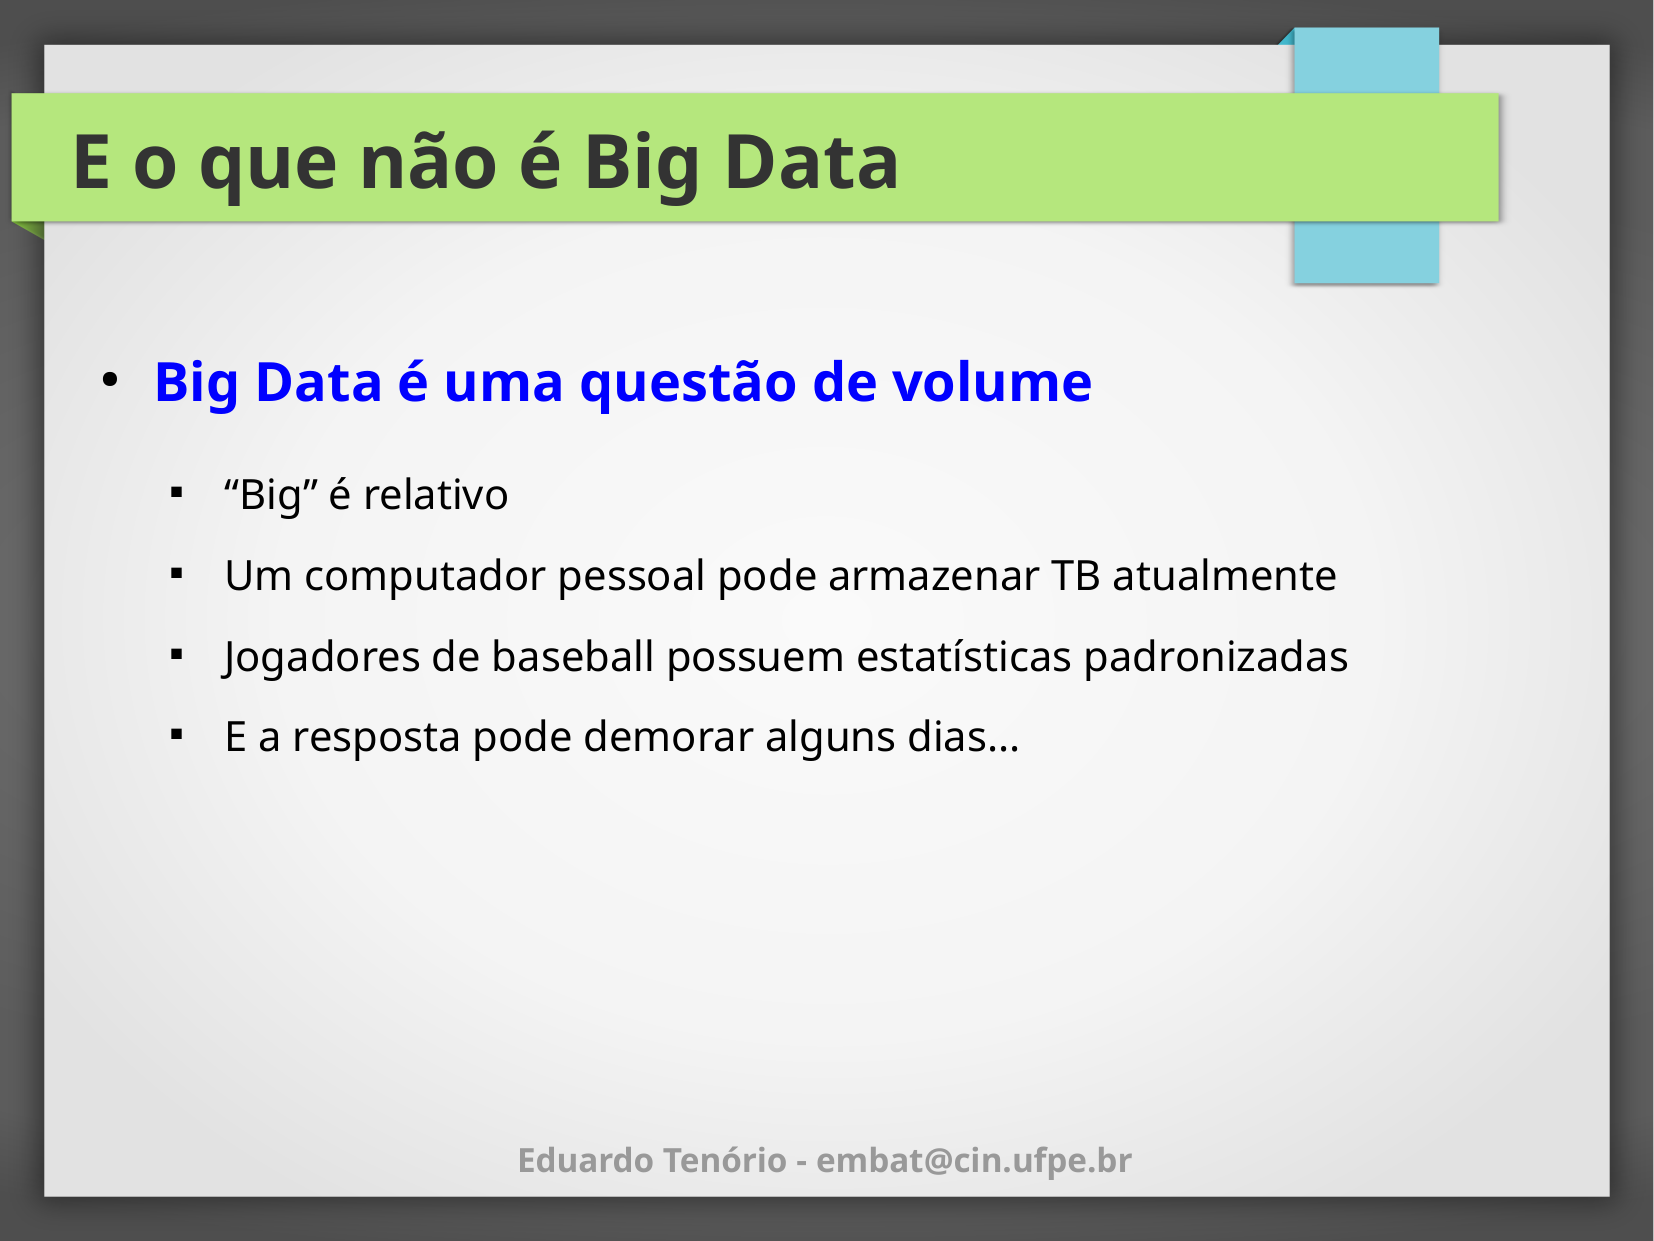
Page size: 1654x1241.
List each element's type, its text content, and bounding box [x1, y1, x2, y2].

text_box Eduardo Tenório - embat@cin.ufpe.br [45, 1130, 1606, 1201]
list Big Data é uma questão de volume [82, 343, 1538, 465]
picture [0, 0, 1654, 1241]
list “Big” é relativo Um computador pessoal pode armazenar TB atualmente Jogadores de baseball possuem estatísticas padronizadas E a resposta pode demorar alguns dias... [82, 465, 1538, 1063]
title E o que não é Big Data [70, 97, 1229, 221]
